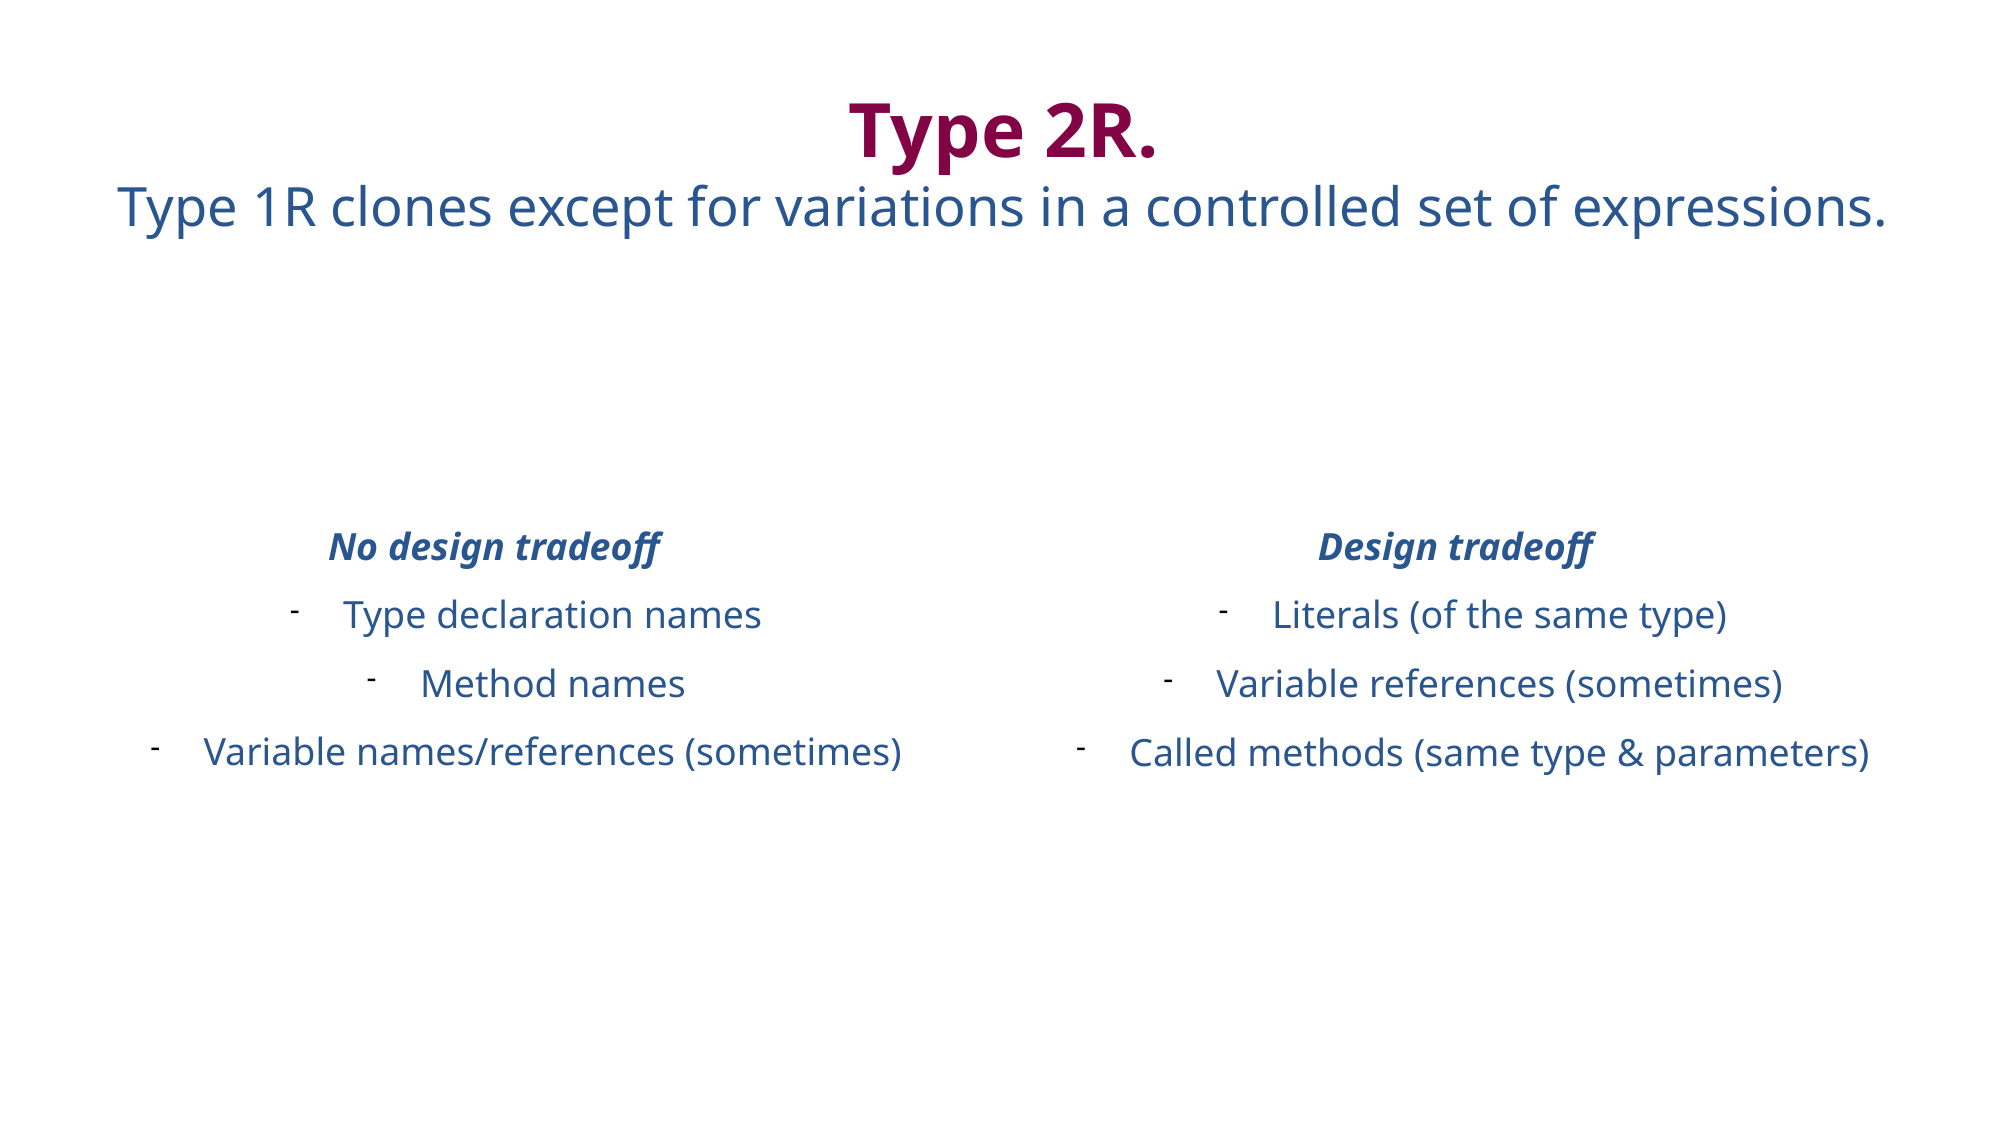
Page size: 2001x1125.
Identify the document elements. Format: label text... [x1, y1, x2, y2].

text_box Type 2R. Type 1R clones except for variations in a controlled set of expressions. [83, 75, 1925, 245]
text_box Design tradeoff Literals (of the same type) Variable references (sometimes) Called methods (same type & parameters) [945, 518, 1931, 766]
text_box No design tradeoff Type declaration names Method names Variable names/references (sometimes) [0, 517, 945, 766]
